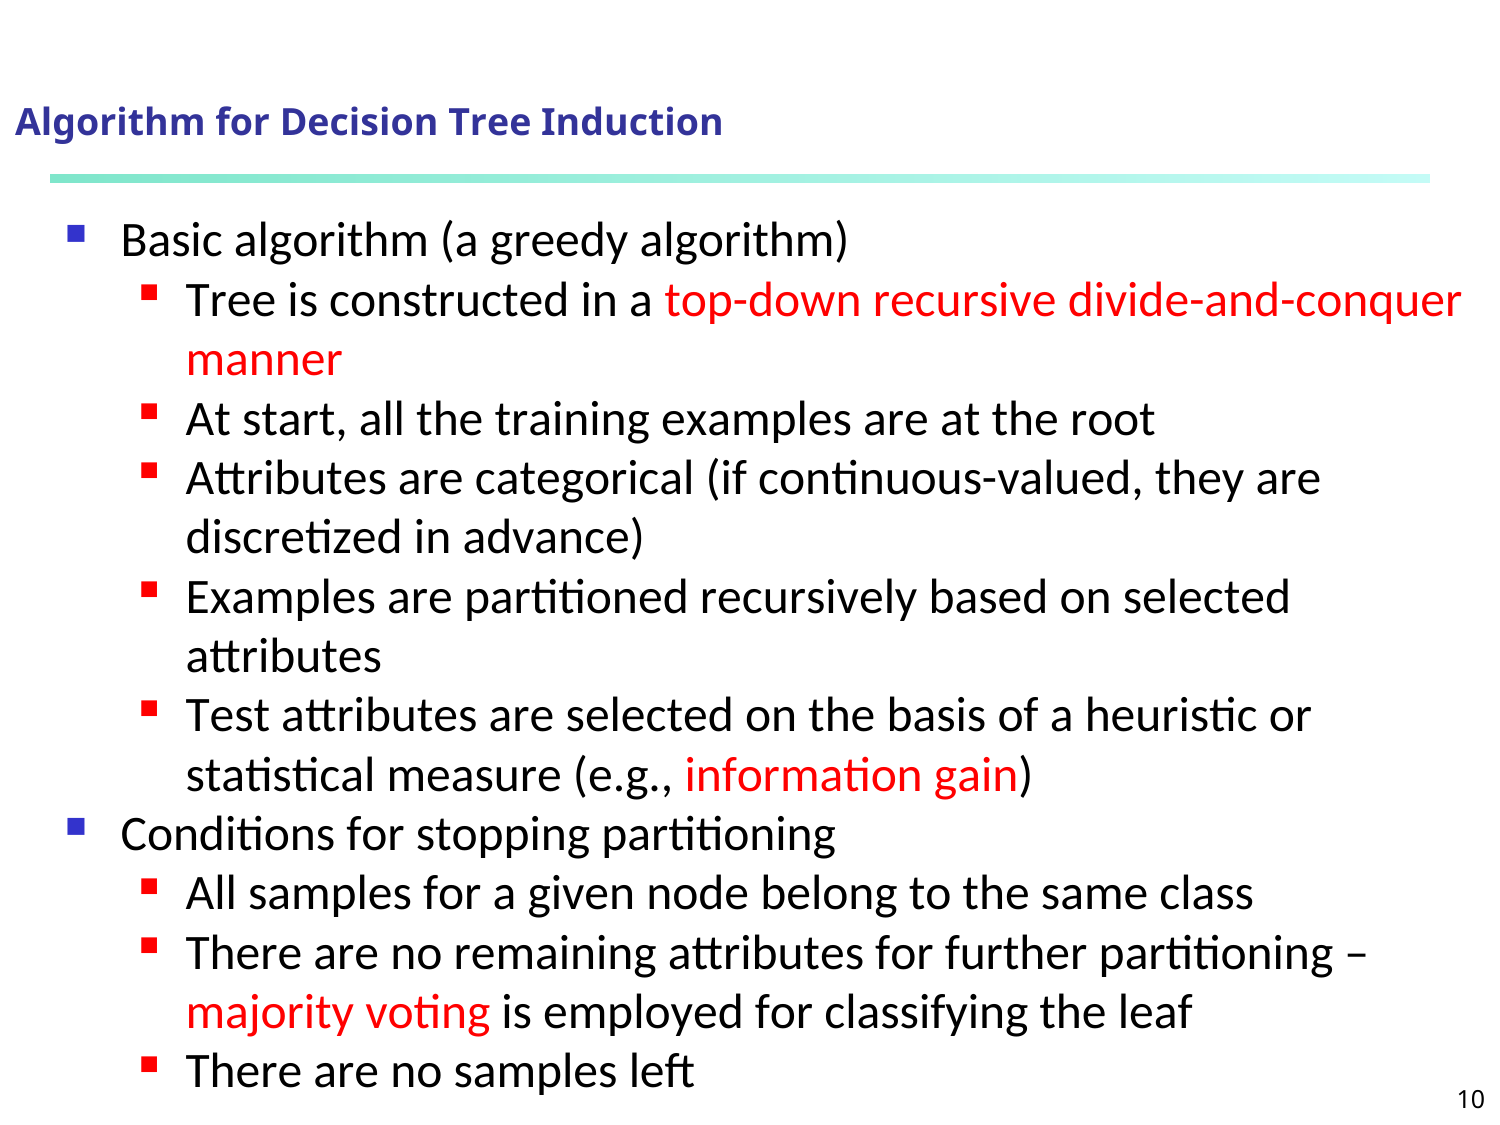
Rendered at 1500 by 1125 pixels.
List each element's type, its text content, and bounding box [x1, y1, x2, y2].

title Algorithm for Decision Tree Induction [0, 49, 1500, 150]
text_box <number> [1187, 1062, 1500, 1125]
list Basic algorithm (a greedy algorithm) Tree is constructed in a top-down recursive divide-and-conquer manner At start, all the training examples are at the root Attributes are categorical (if continuous-valued, they are discretized in advance) Examples are partitioned recursively based on selected attributes Test attributes are selected on the basis of a heuristic or statistical measure (e.g., information gain) Conditions for stopping partitioning All samples for a given node belong to the same class There are no remaining attributes for further partitioning – majority voting is employed for classifying the leaf There are no samples left [49, 199, 1488, 1113]
